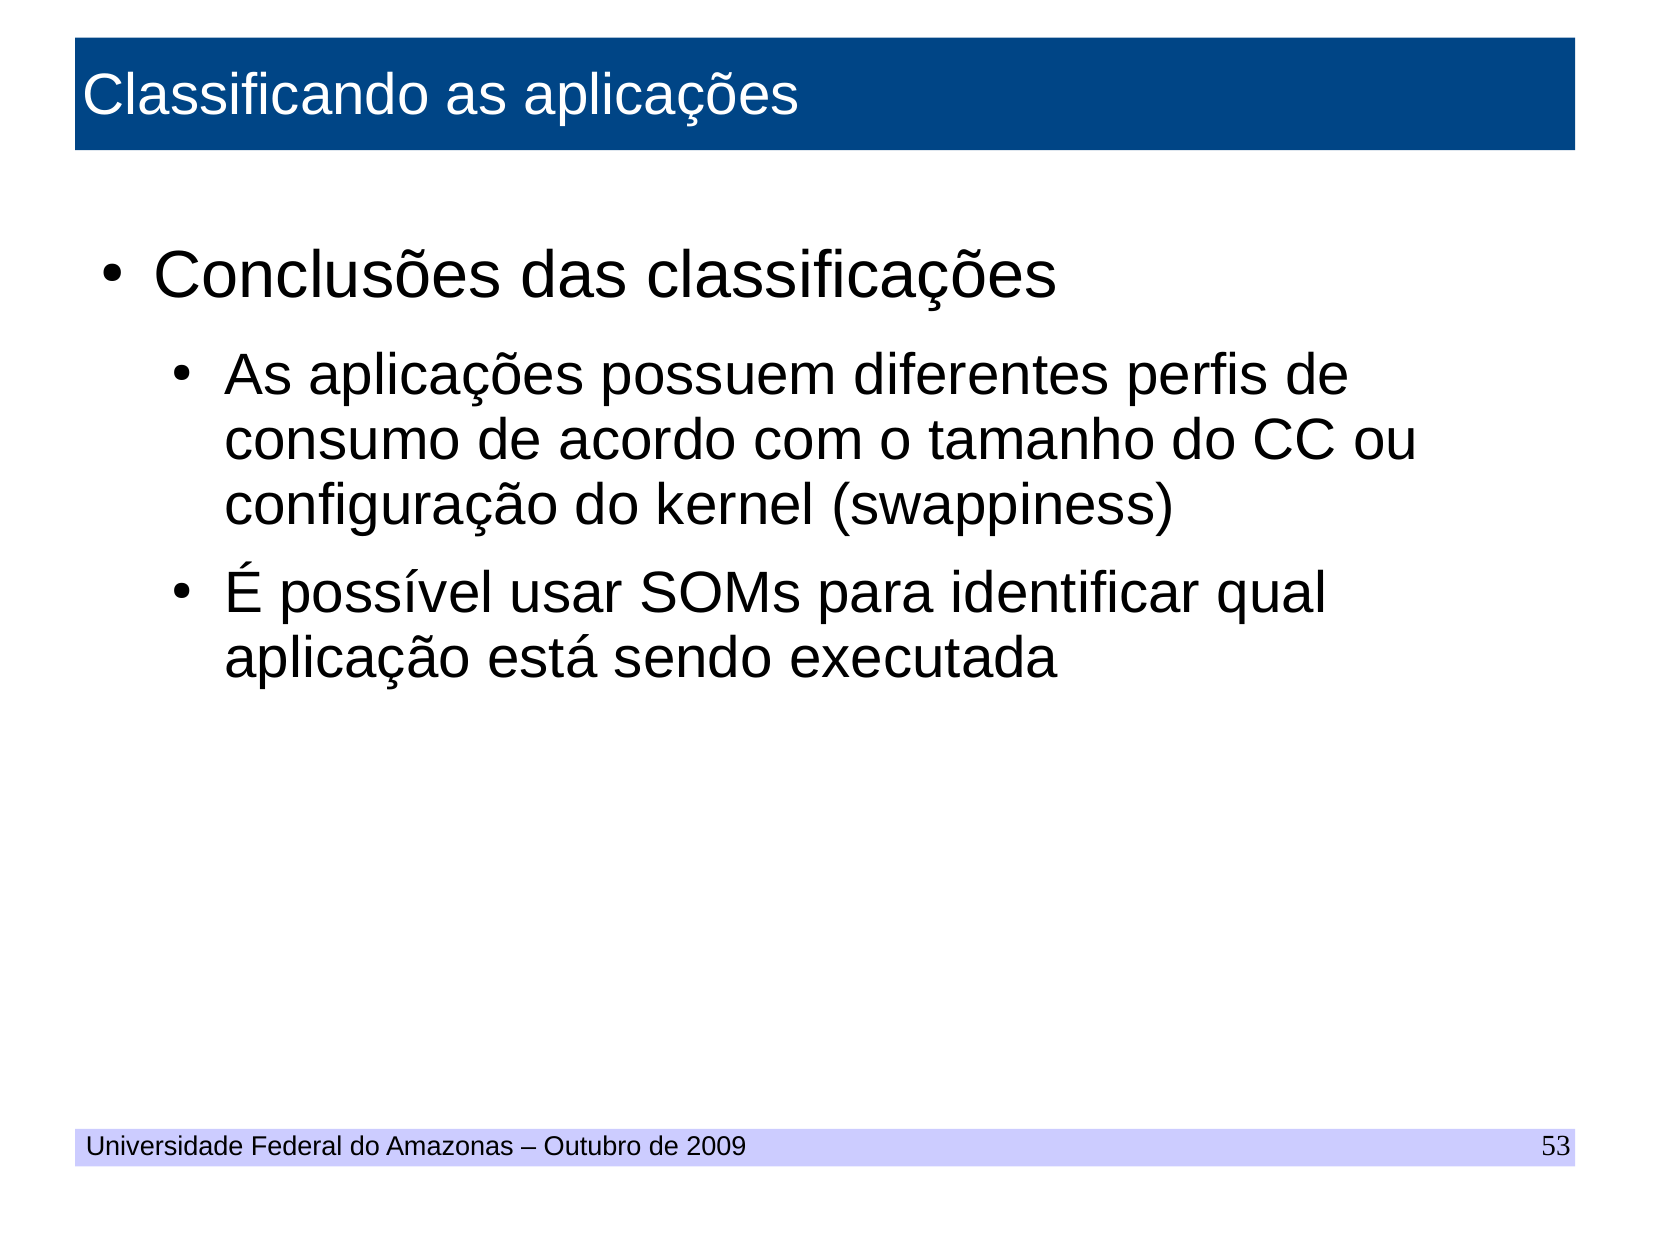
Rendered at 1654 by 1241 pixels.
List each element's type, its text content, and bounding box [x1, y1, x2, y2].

list Conclusões das classificações As aplicações possuem diferentes perfis de consumo de acordo com o tamanho do CC ou configuração do kernel (swappiness) É possível usar SOMs para identificar qual aplicação está sendo executada [82, 237, 1571, 1056]
title Classificando as aplicações [82, 43, 1571, 145]
